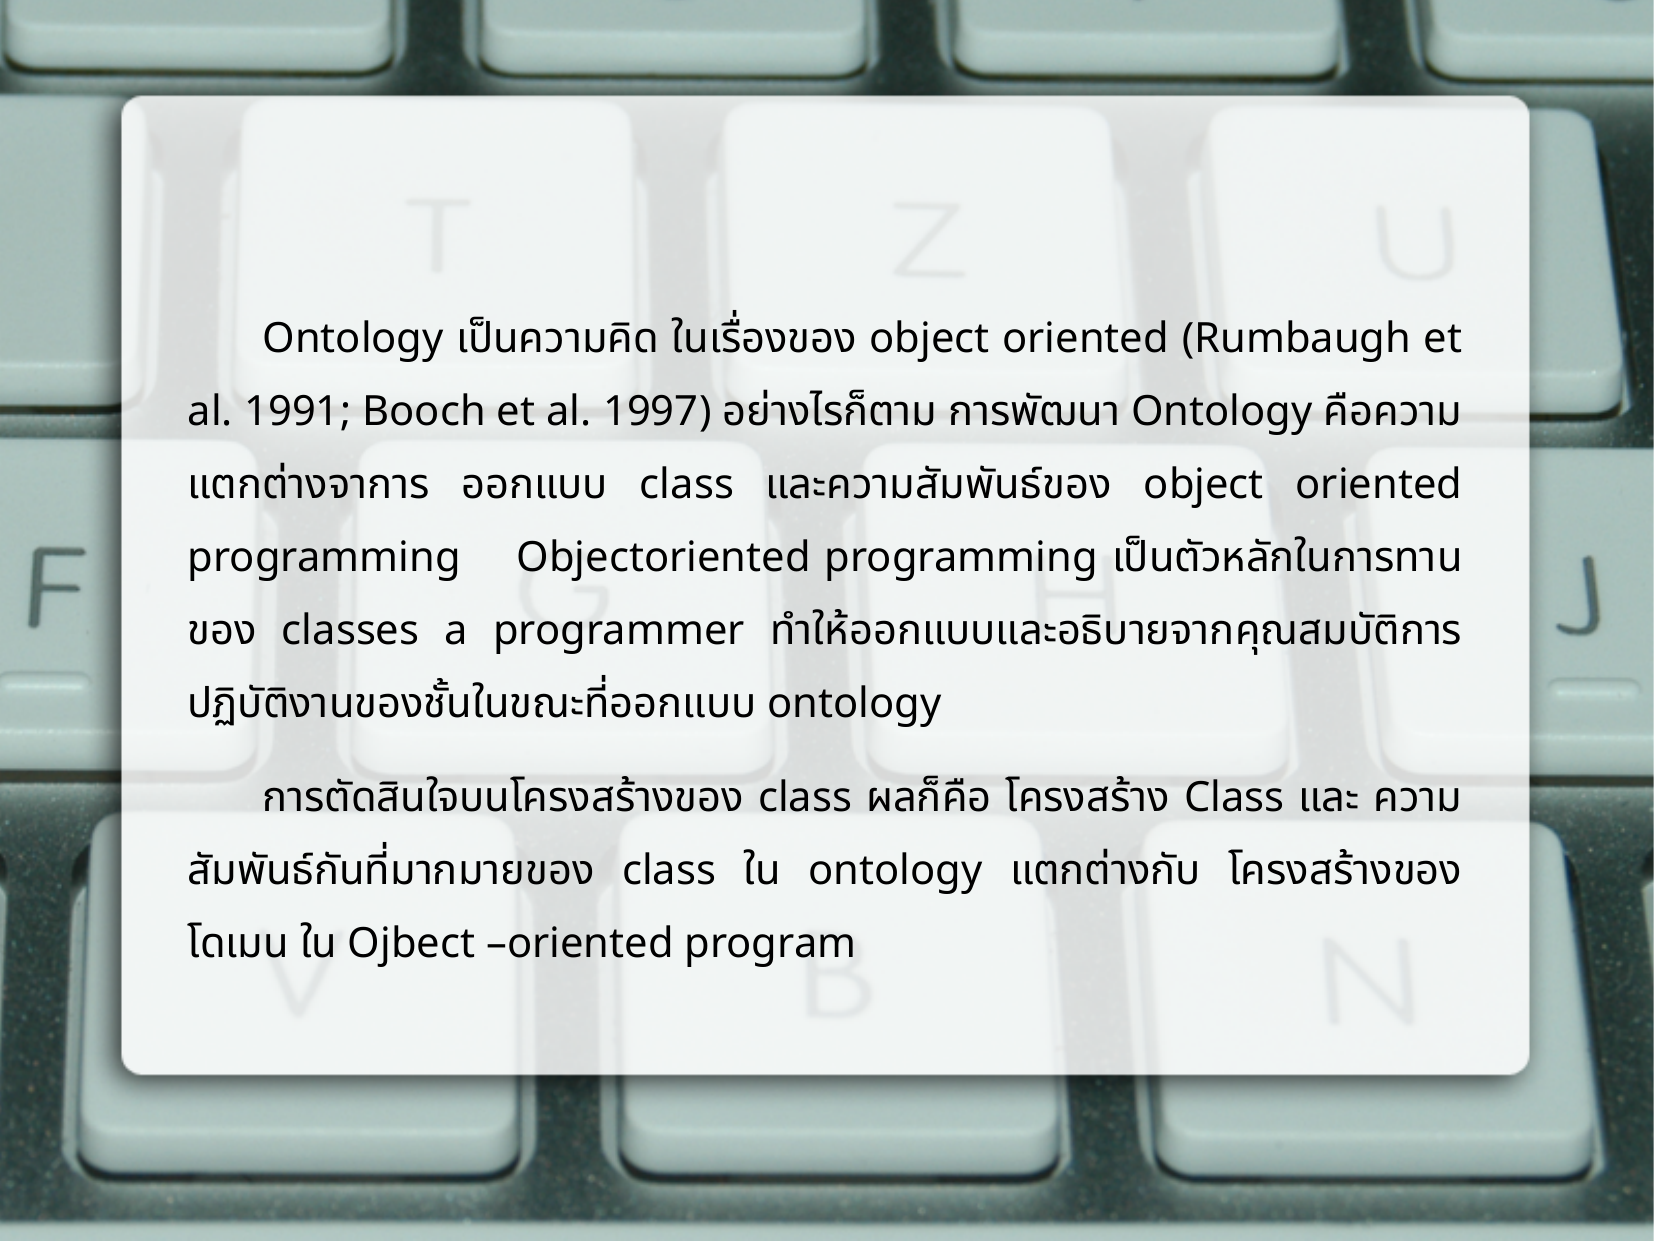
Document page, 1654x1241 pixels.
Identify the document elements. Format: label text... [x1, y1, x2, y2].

picture [0, 0, 1654, 1241]
subtitle Ontology เป็นความคิด ในเรื่องของ object oriented (Rumbaugh et al. 1991; Booch et al. 1997) อย่างไรก็ตาม การพัฒนา Ontology คือความแตกต่างจาการ ออกแบบ class และความสัมพันธ์ของ object oriented programming Objectoriented programming เป็นตัวหลักในการทานของ classes a programmer ทำให้ออกแบบและอธิบายจากคุณสมบัติการปฏิบัติงานของชั้นในขณะที่ออกแบบ ontology การตัดสินใจบนโครงสร้างของ class ผลก็คือ โครงสร้าง Class และ ความสัมพันธ์กันที่มากมายของ class ใน ontology แตกต่างกับ โครงสร้างของ โดเมน ใน Ojbect –oriented program [187, 337, 1463, 938]
